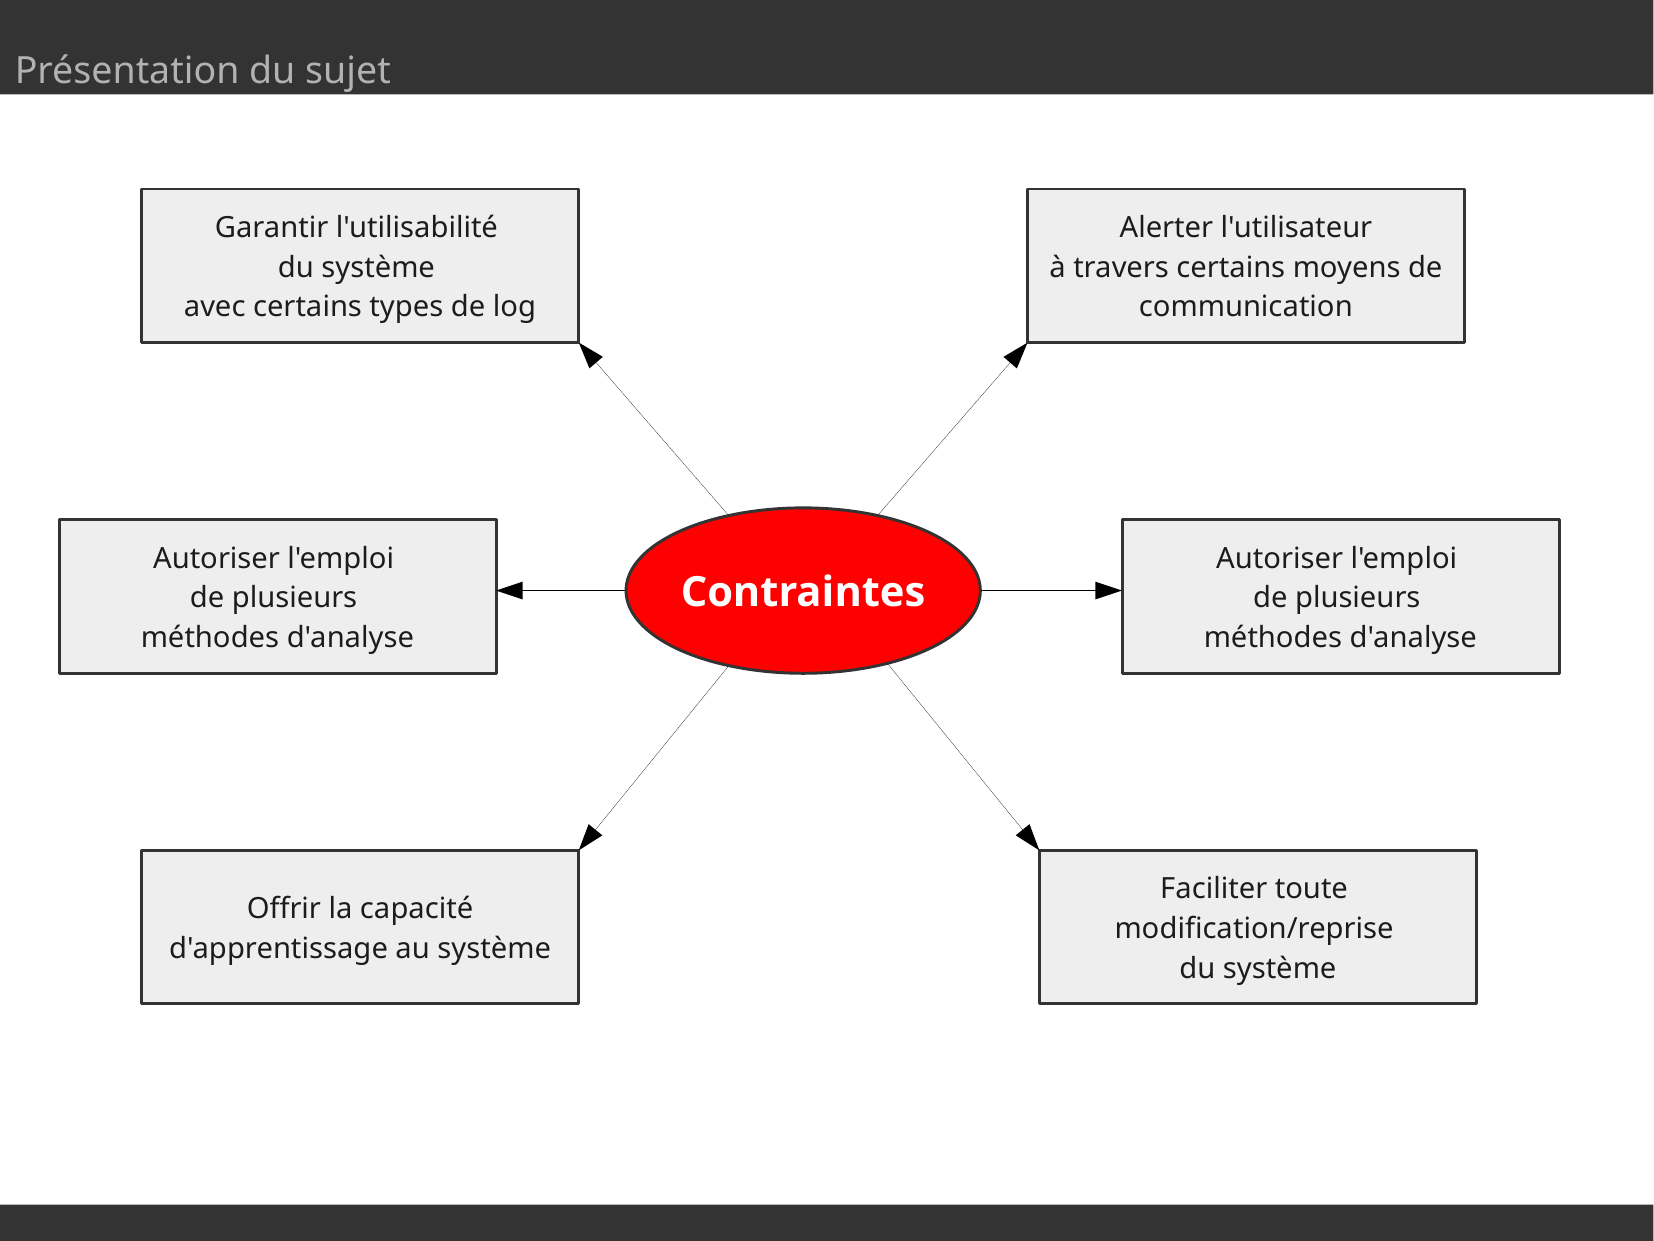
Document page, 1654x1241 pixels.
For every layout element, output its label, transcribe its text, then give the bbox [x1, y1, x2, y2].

text_box Offrir la capacité d'apprentissage au système [141, 850, 579, 1004]
text_box Contraintes [625, 507, 981, 674]
text_box Autoriser l'emploi de plusieurs méthodes d'analyse [1122, 519, 1560, 674]
text_box Autoriser l'emploi de plusieurs méthodes d'analyse [59, 519, 497, 674]
text_box Présentation du sujet [0, 35, 650, 95]
text_box Garantir l'utilisabilité du système avec certains types de log [141, 188, 579, 343]
text_box Faciliter toute modification/reprise du système [1039, 850, 1477, 1004]
text_box [0, 1204, 1654, 1241]
text_box [0, 0, 1654, 95]
text_box Alerter l'utilisateur à travers certains moyens de communication [1027, 188, 1465, 343]
